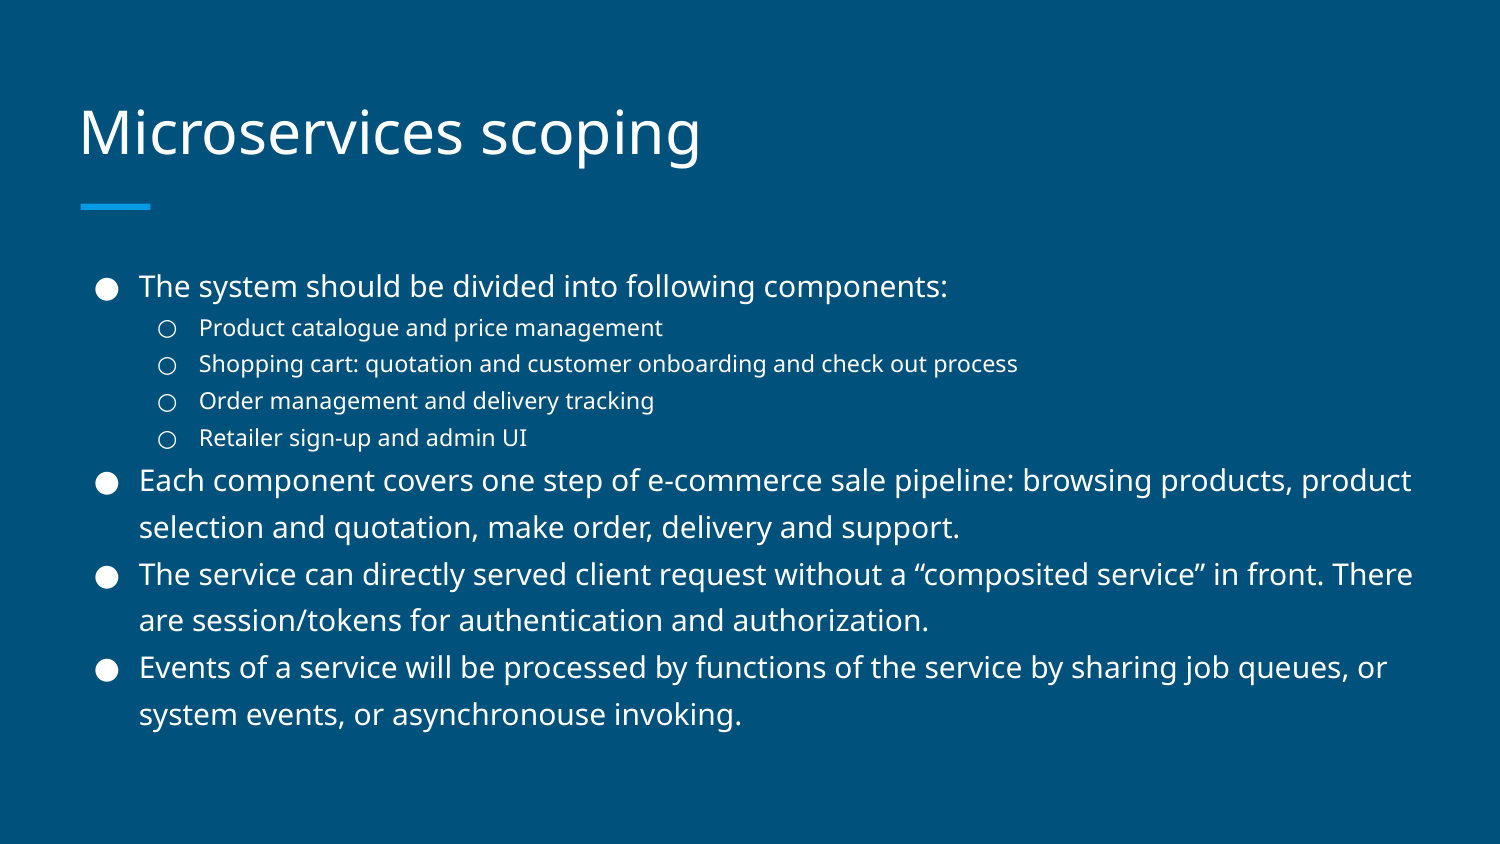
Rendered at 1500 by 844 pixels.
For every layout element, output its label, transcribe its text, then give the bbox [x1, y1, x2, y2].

title Microservices scoping [63, 75, 1437, 188]
list The system should be divided into following components: Product catalogue and price management Shopping cart: quotation and customer onboarding and check out process Order management and delivery tracking Retailer sign-up and admin UI Each component covers one step of e-commerce sale pipeline: browsing products, product selection and quotation, make order, delivery and support. The service can directly served client request without a “composited service” in front. There are session/tokens for authentication and authorization. Events of a service will be processed by functions of the service by sharing job queues, or system events, or asynchronouse invoking. [63, 244, 1437, 750]
